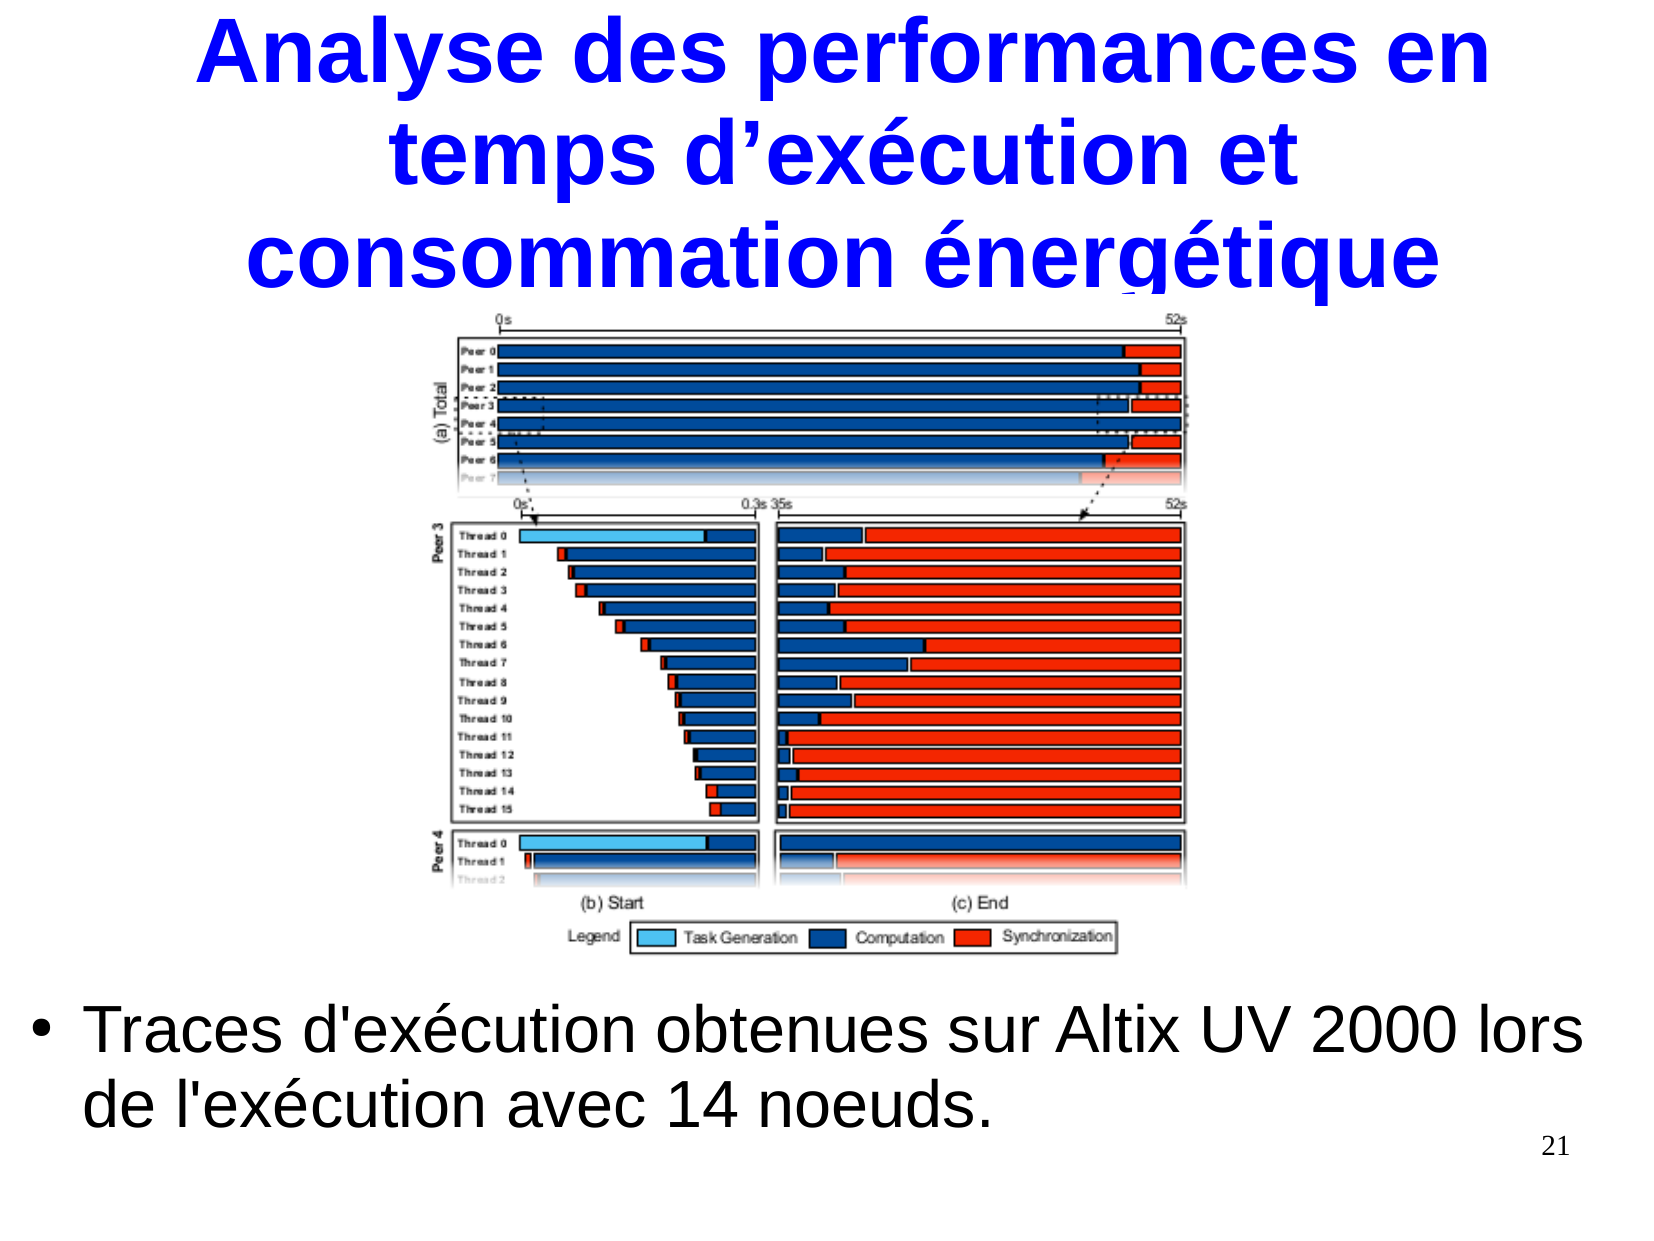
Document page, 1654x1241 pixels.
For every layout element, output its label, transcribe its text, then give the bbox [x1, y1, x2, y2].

title Analyse des performances en temps d’exécution et consommation énergétique [82, 0, 1571, 308]
picture [389, 294, 1269, 969]
list Traces d'exécution obtenues sur Altix UV 2000 lors de l'exécution avec 14 noeuds. [11, 992, 1607, 1205]
